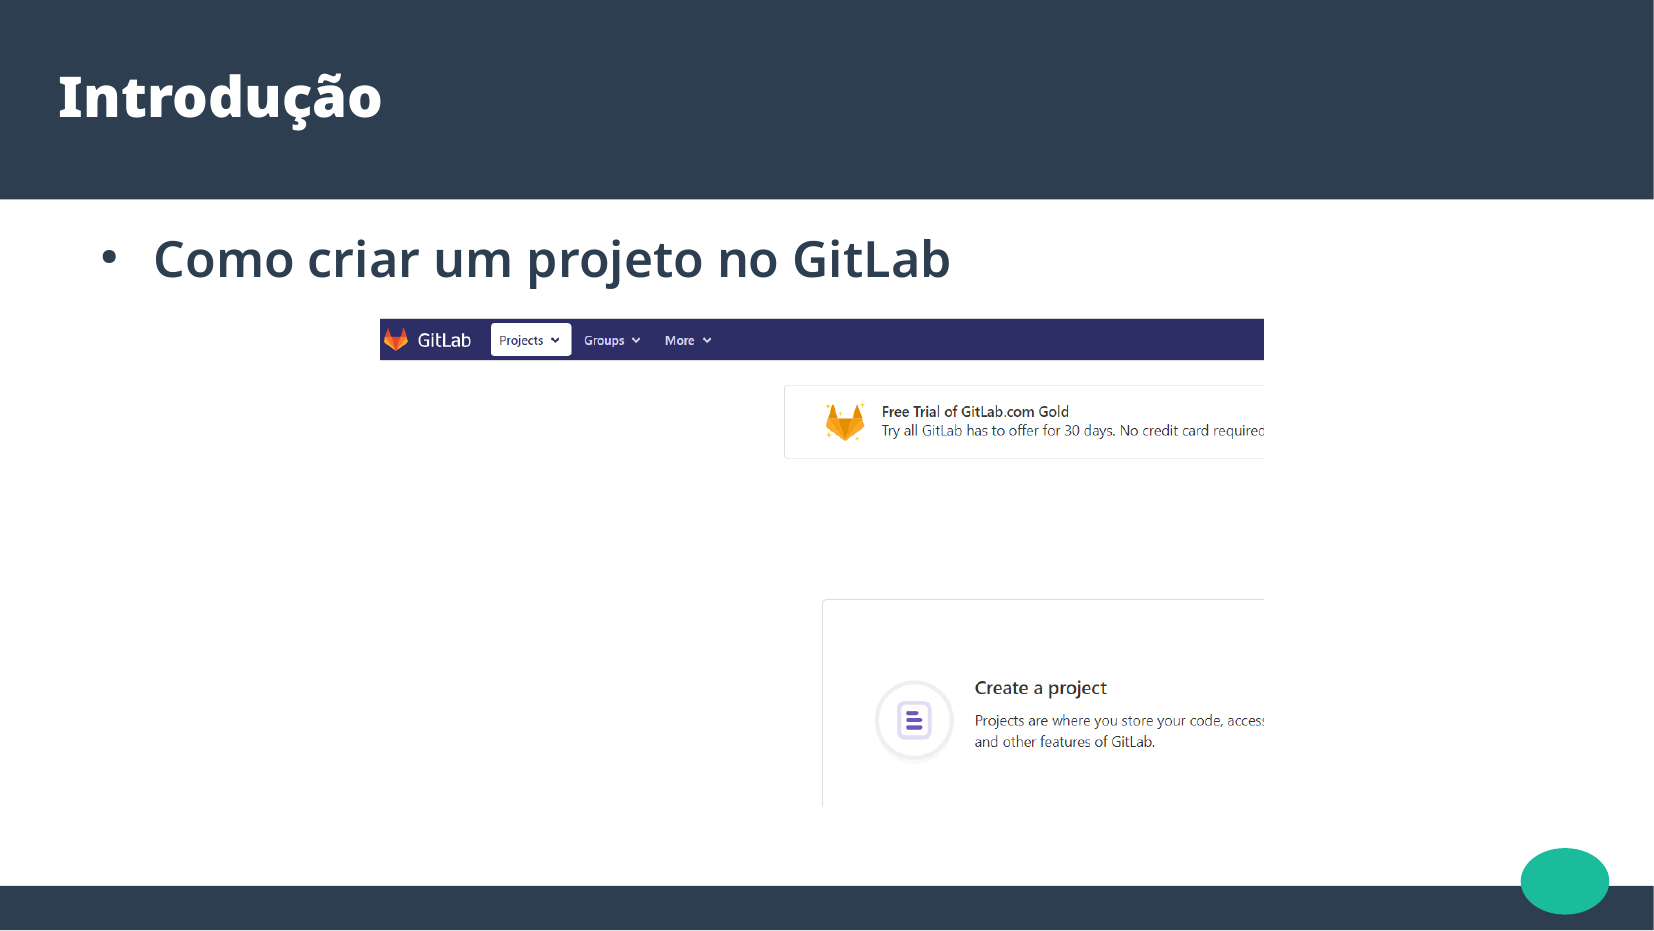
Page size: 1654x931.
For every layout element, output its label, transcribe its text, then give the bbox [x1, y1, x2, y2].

list Como criar um projeto no GitLab [82, 224, 1571, 764]
picture [380, 318, 1264, 807]
title Introdução [59, 37, 1595, 156]
